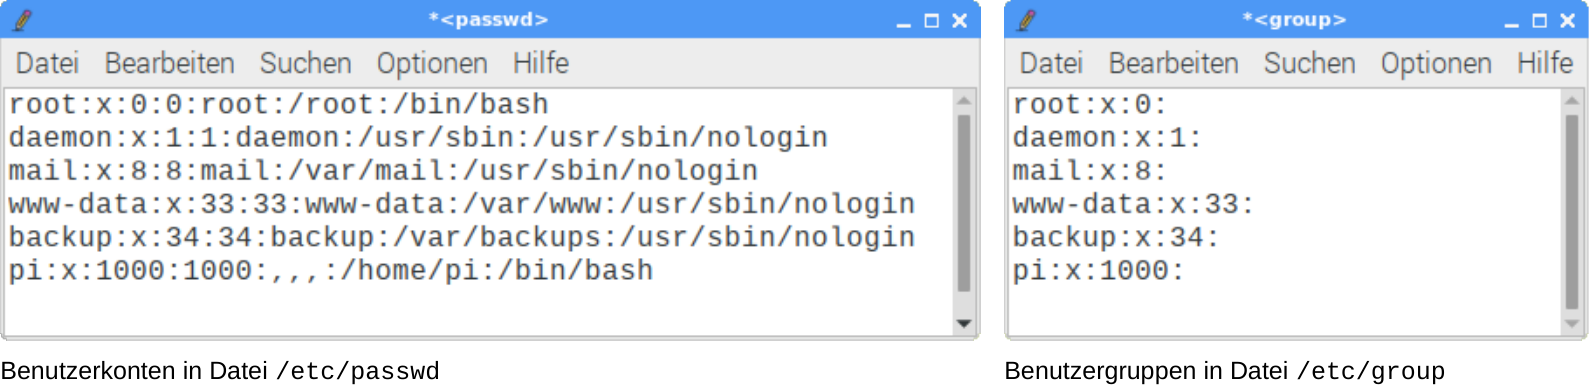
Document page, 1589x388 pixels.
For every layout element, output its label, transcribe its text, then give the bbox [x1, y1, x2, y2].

text_box Benutzerkonten in Datei /etc/passwd [0, 357, 441, 388]
picture [0, 0, 981, 341]
text_box Benutzergruppen in Datei /etc/group [1004, 357, 1447, 388]
picture [1004, 0, 1589, 341]
